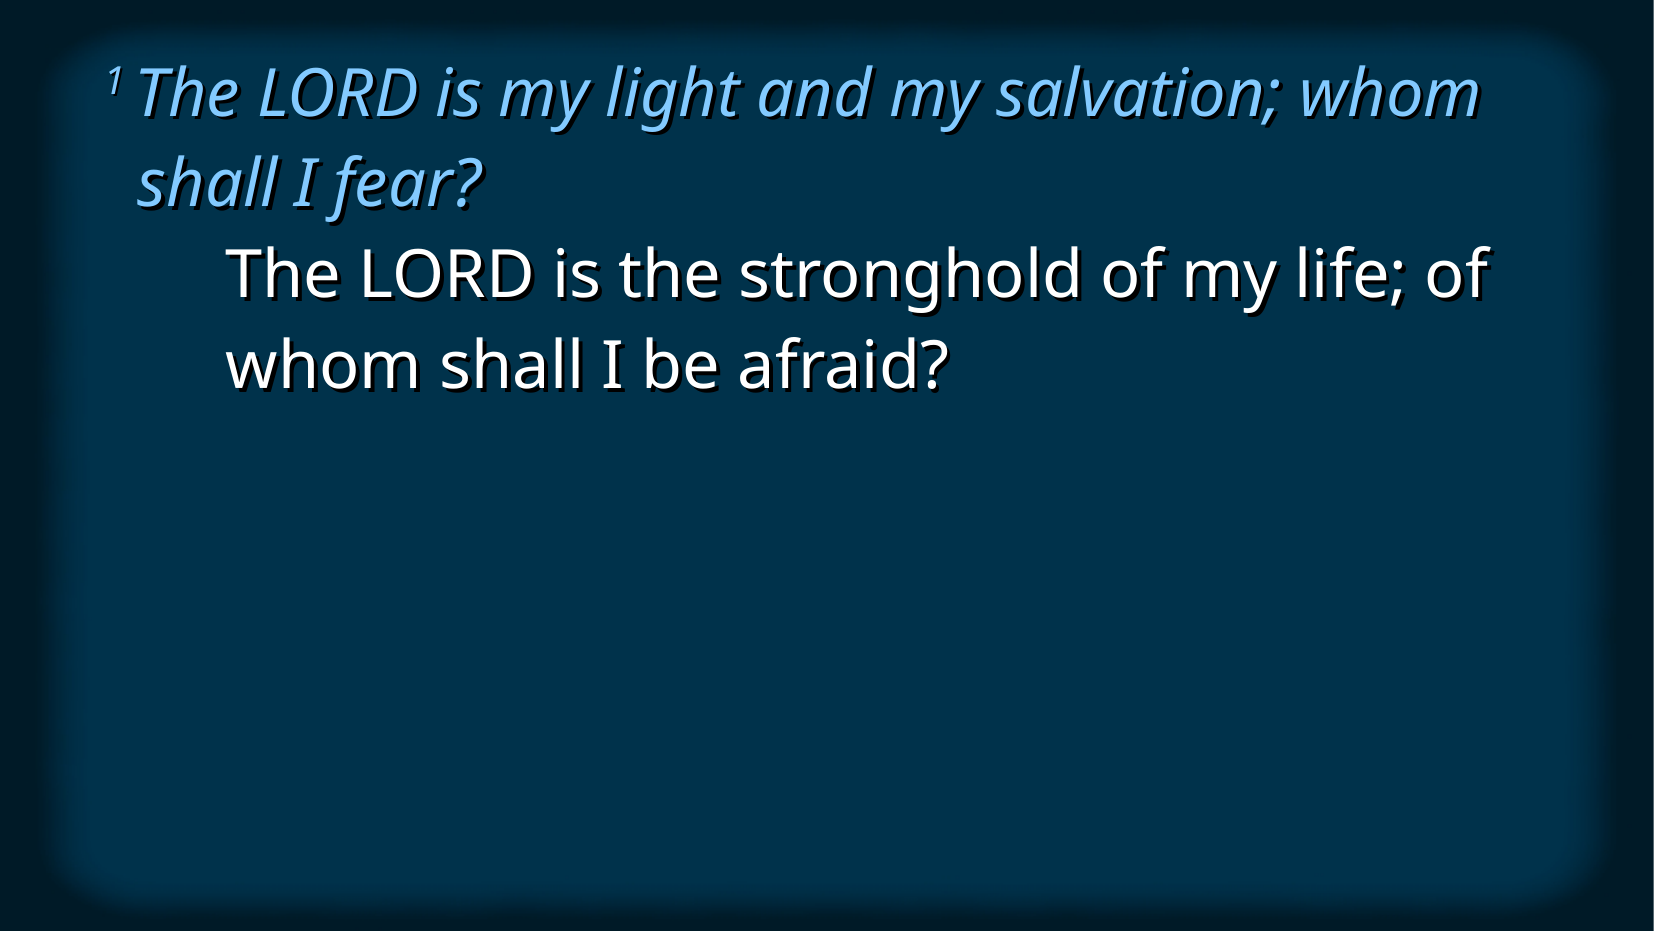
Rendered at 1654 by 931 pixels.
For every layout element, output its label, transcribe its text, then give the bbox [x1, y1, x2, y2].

text_box 1 The LORD is my light and my salvation; whom shall I fear? The LORD is the stronghold of my life; of whom shall I be afraid? [88, 37, 1589, 424]
picture [0, 0, 1654, 931]
